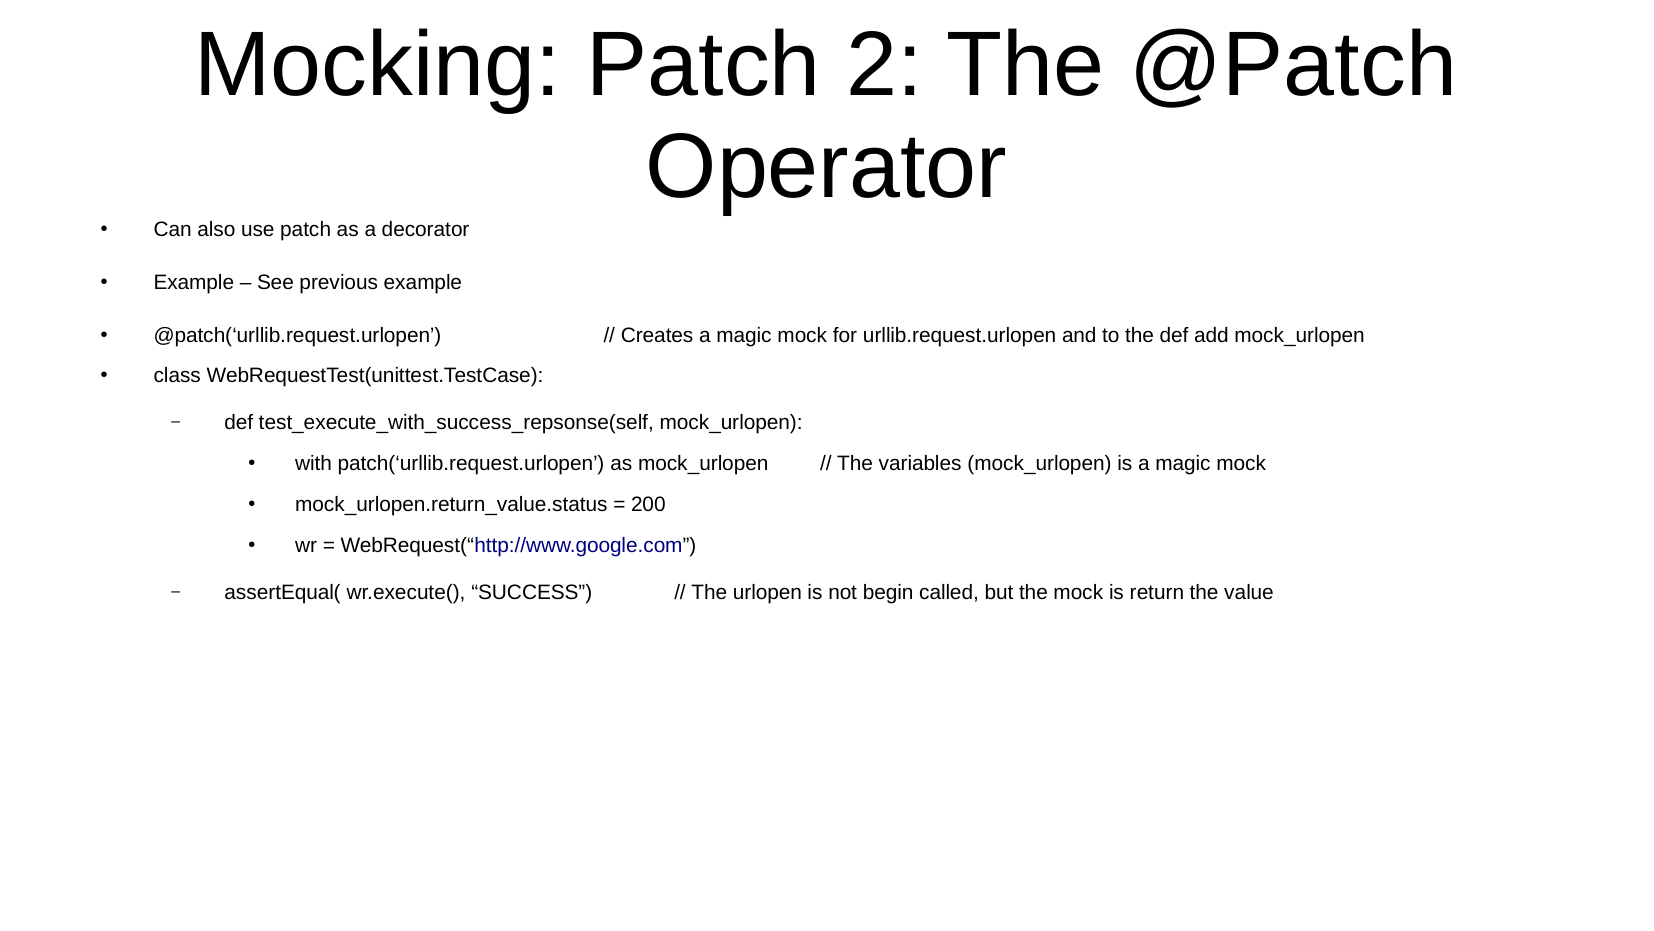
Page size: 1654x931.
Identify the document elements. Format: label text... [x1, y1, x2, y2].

title Mocking: Patch 2: The @Patch Operator [82, 12, 1571, 218]
list Can also use patch as a decorator Example – See previous example @patch(‘urllib.request.urlopen’) // Creates a magic mock for urllib.request.urlopen and to the def add mock_urlopen class WebRequestTest(unittest.TestCase): def test_execute_with_success_repsonse(self, mock_urlopen): with patch(‘urllib.request.urlopen’) as mock_urlopen // The variables (mock_urlopen) is a magic mock mock_urlopen.return_value.status = 200 wr = WebRequest(“http://www.google.com”) assertEqual( wr.execute(), “SUCCESS”) // The urlopen is not begin called, but the mock is return the value [82, 217, 1546, 841]
